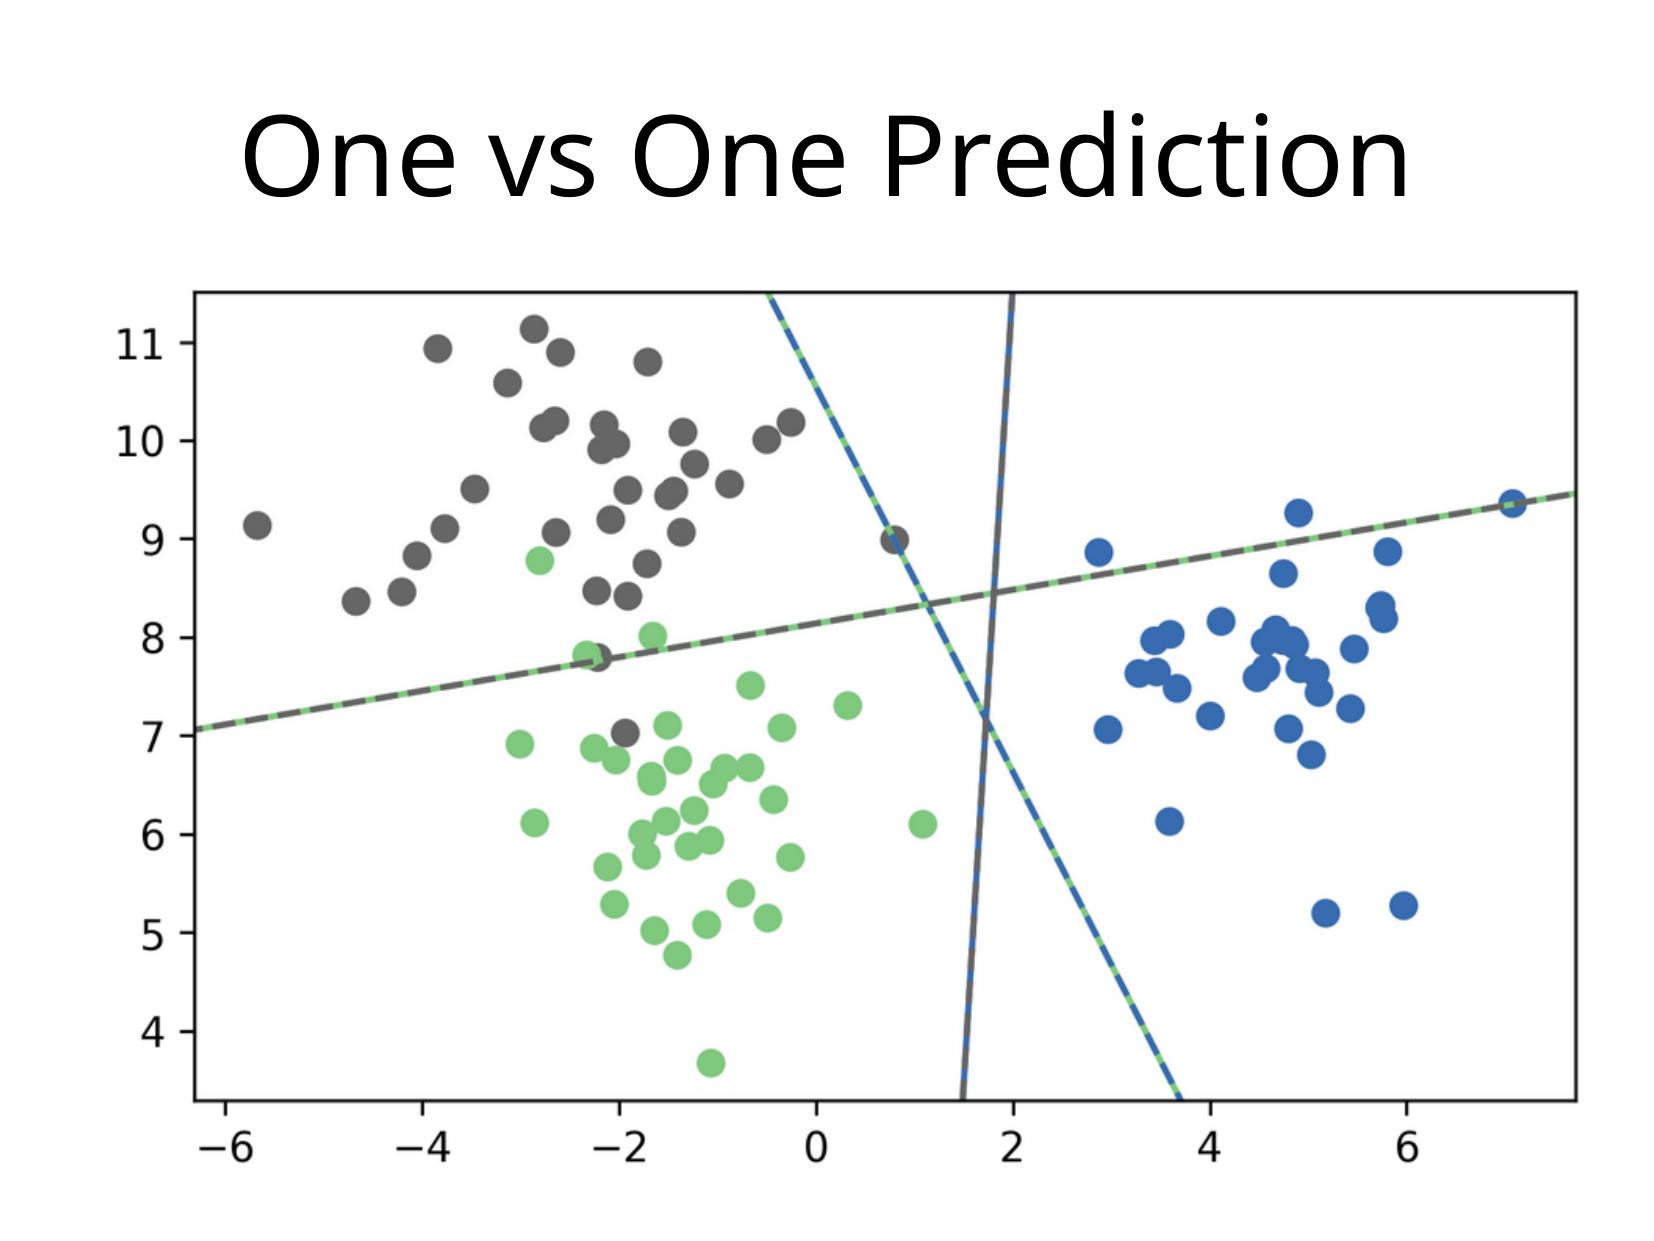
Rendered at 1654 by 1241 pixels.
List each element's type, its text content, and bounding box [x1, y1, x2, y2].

title One vs One Prediction [82, 49, 1571, 257]
picture [68, 258, 1621, 1186]
